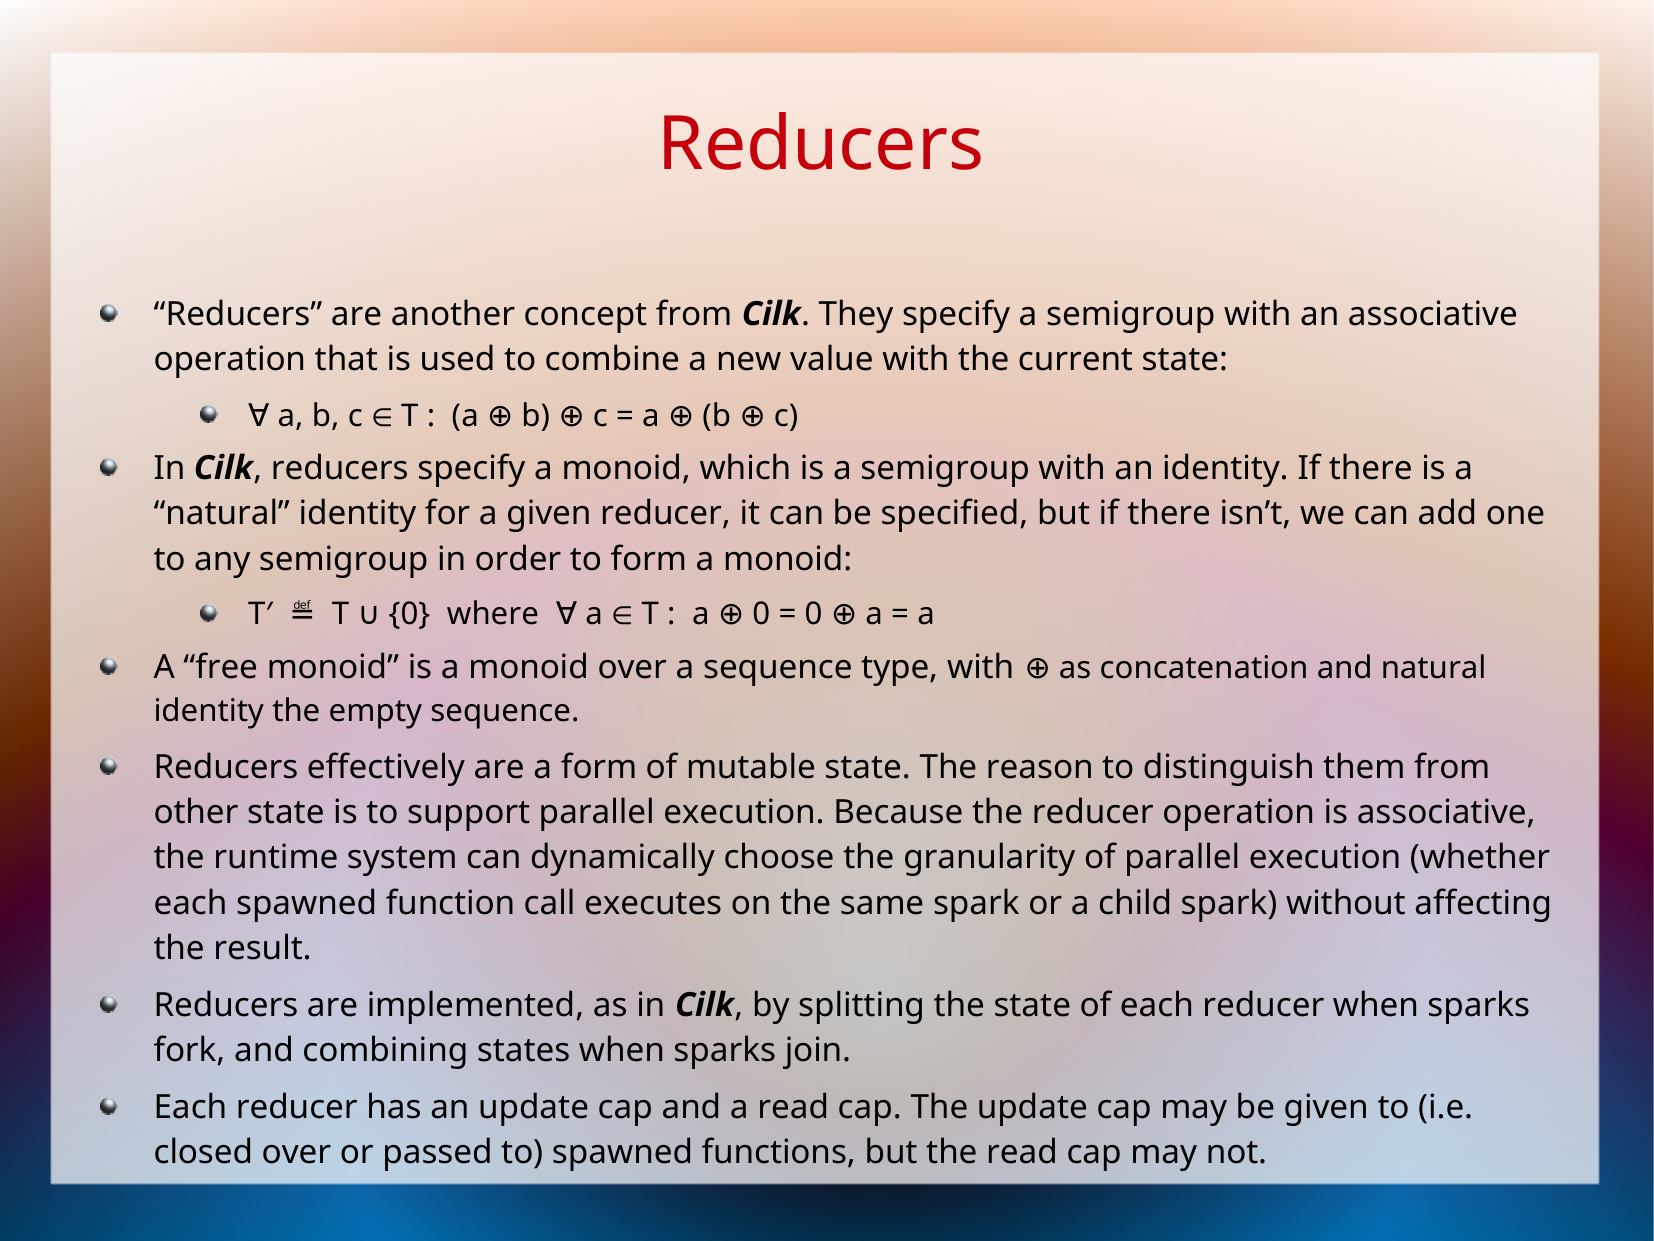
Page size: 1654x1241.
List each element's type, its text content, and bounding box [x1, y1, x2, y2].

picture [0, 0, 1654, 1241]
list “Reducers” are another concept from Cilk. They specify a semigroup with an associative operation that is used to combine a new value with the current state: ∀ a, b, c ∈ T : (a ⊕ b) ⊕ c = a ⊕ (b ⊕ c) In Cilk, reducers specify a monoid, which is a semigroup with an identity. If there is a “natural” identity for a given reducer, it can be specified, but if there isn’t, we can add one to any semigroup in order to form a monoid: T′ ≝ T ∪ {0} where ∀ a ∈ T : a ⊕ 0 = 0 ⊕ a = a A “free monoid” is a monoid over a sequence type, with ⊕ as concatenation and natural identity the empty sequence. Reducers effectively are a form of mutable state. The reason to distinguish them from other state is to support parallel execution. Because the reducer operation is associative, the runtime system can dynamically choose the granularity of parallel execution (whether each spawned function call executes on the same spark or a child spark) without affecting the result. Reducers are implemented, as in Cilk, by splitting the state of each reducer when sparks fork, and combining states when sparks join. Each reducer has an update cap and a read cap. The update cap may be given to (i.e. closed over or passed to) spawned functions, but the read cap may not. [82, 290, 1571, 1094]
title Reducers [76, 43, 1565, 237]
